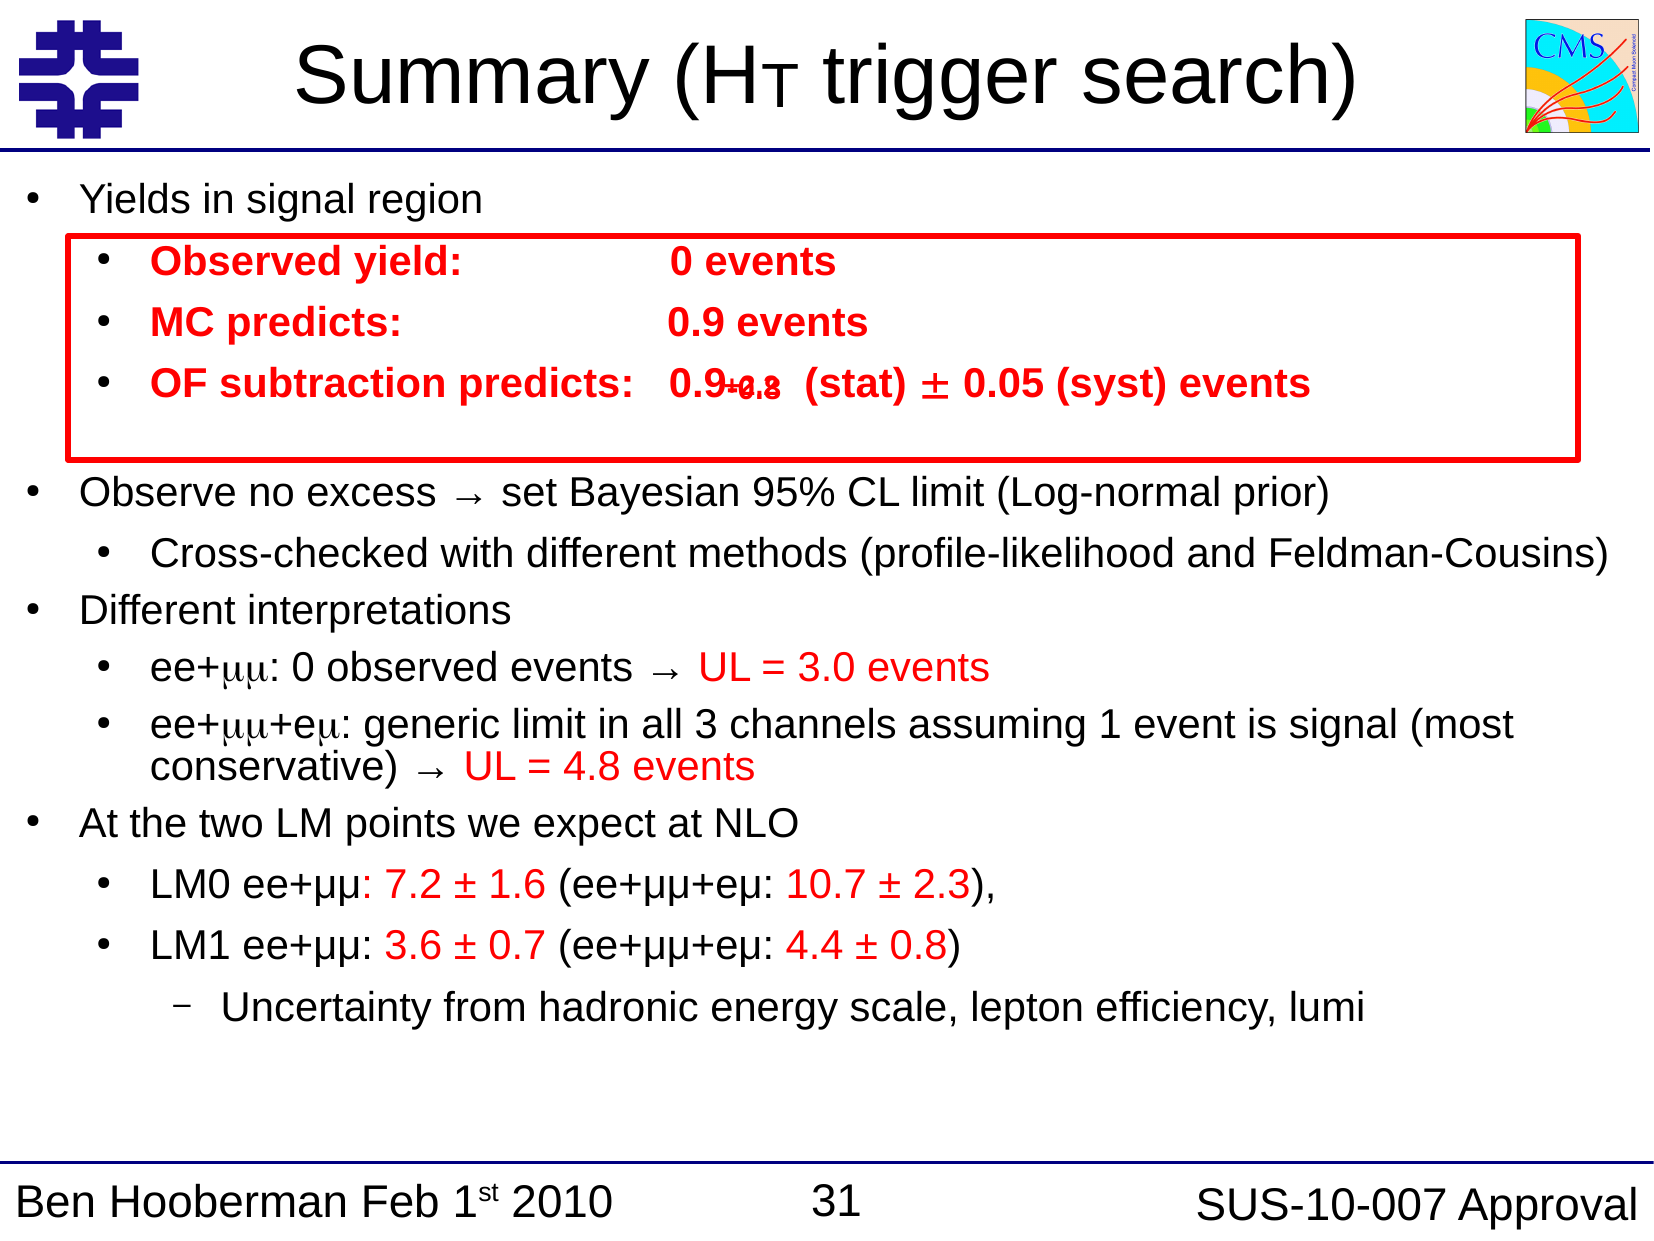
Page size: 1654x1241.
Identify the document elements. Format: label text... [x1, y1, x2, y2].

text_box +2.2 [709, 361, 953, 426]
list Yields in signal region Observed yield: 0 events MC predicts: 0.9 events OF subtraction predicts: 0.9-0.8 (stat)  0.05 (syst) events Observe no excess → set Bayesian 95% CL limit (Log-normal prior) Cross-checked with different methods (profile-likelihood and Feldman-Cousins) Different interpretations ee+mm: 0 observed events → UL = 3.0 events ee+mm+em: generic limit in all 3 channels assuming 1 event is signal (most conservative) → UL = 4.8 events At the two LM points we expect at NLO LM0 ee+μμ: 7.2 ± 1.6 (ee+μμ+eμ: 10.7 ± 2.3), LM1 ee+μμ: 3.6 ± 0.7 (ee+μμ+eμ: 4.4 ± 0.8) Uncertainty from hadronic energy scale, lepton efficiency, lumi [7, 175, 1639, 1241]
title Summary (HT trigger search) [0, 0, 1654, 151]
